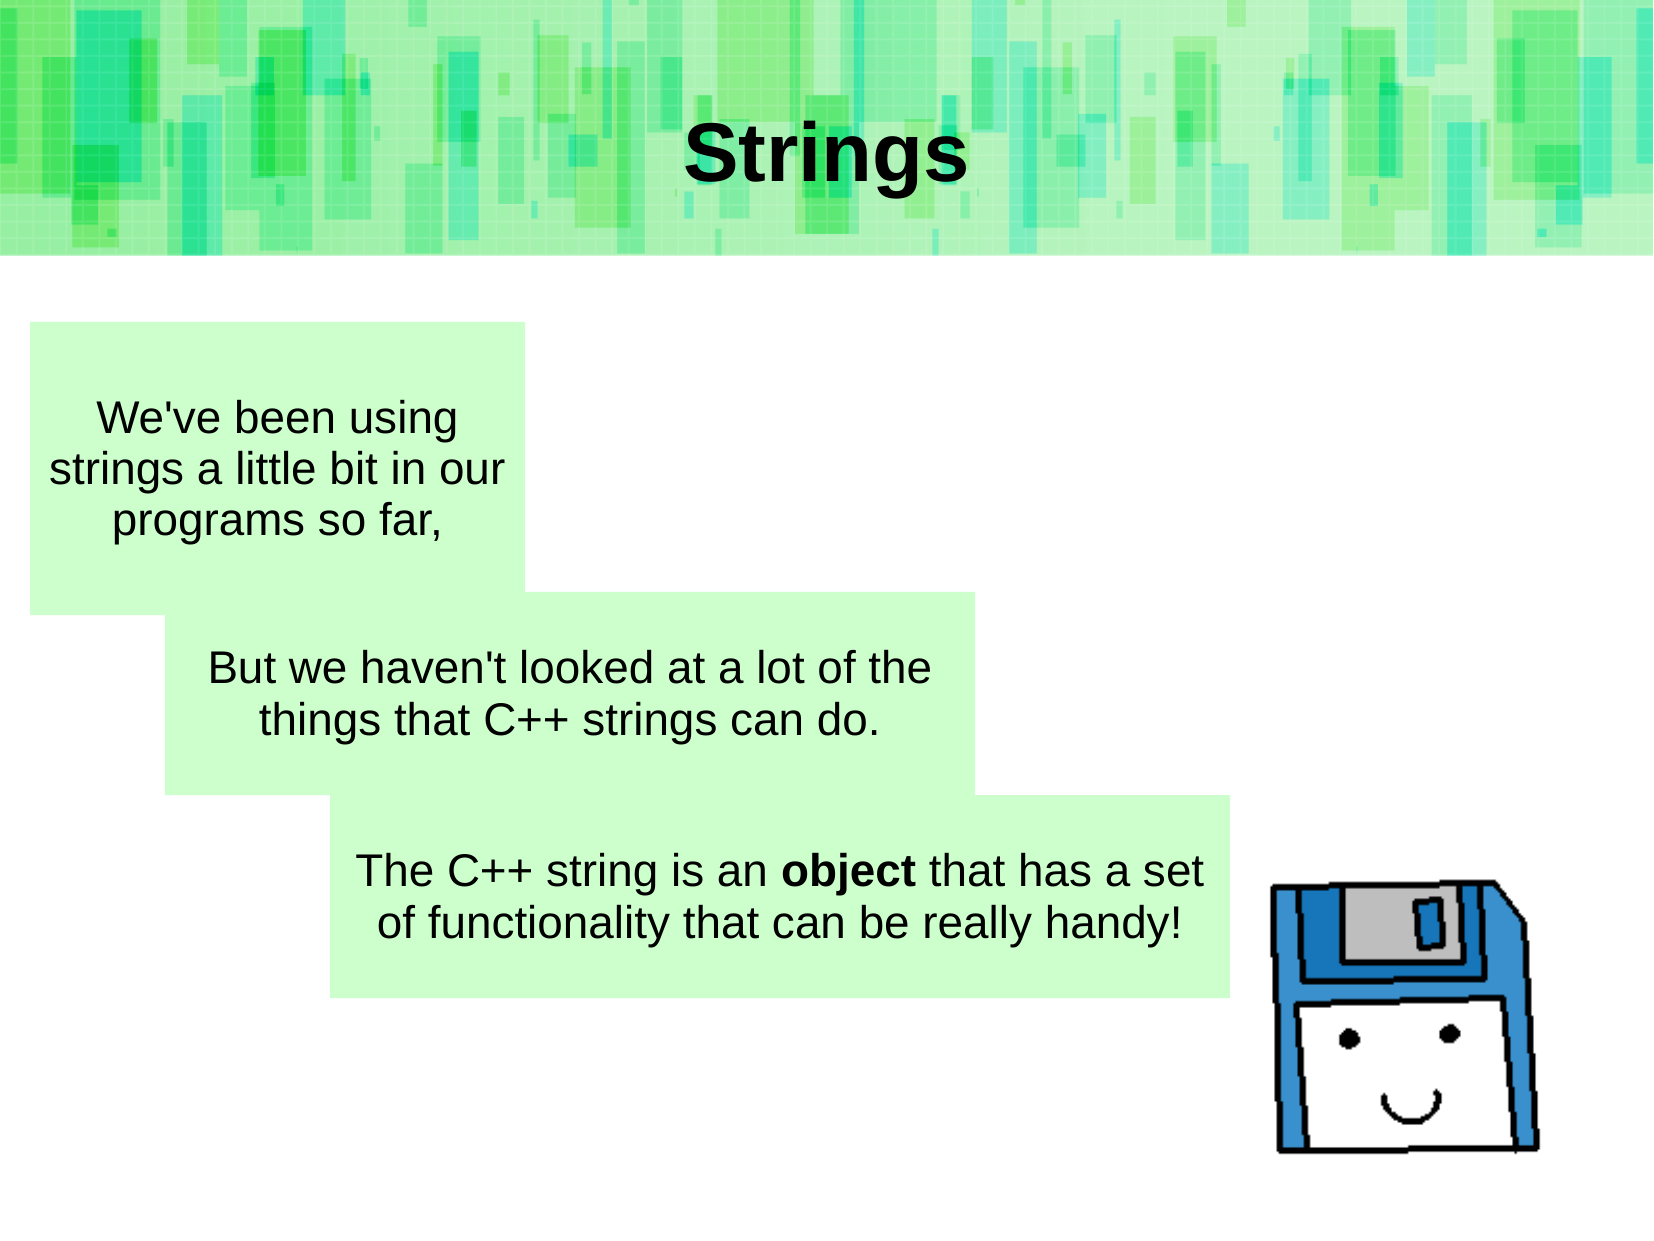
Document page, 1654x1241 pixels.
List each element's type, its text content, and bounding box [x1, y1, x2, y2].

title Strings [82, 49, 1571, 257]
text_box We've been using strings a little bit in our programs so far, [30, 321, 526, 616]
text_box But we haven't looked at a lot of the things that C++ strings can do. [165, 591, 976, 796]
picture [0, 0, 1654, 1241]
text_box The C++ string is an object that has a set of functionality that can be really handy! [330, 795, 1231, 999]
